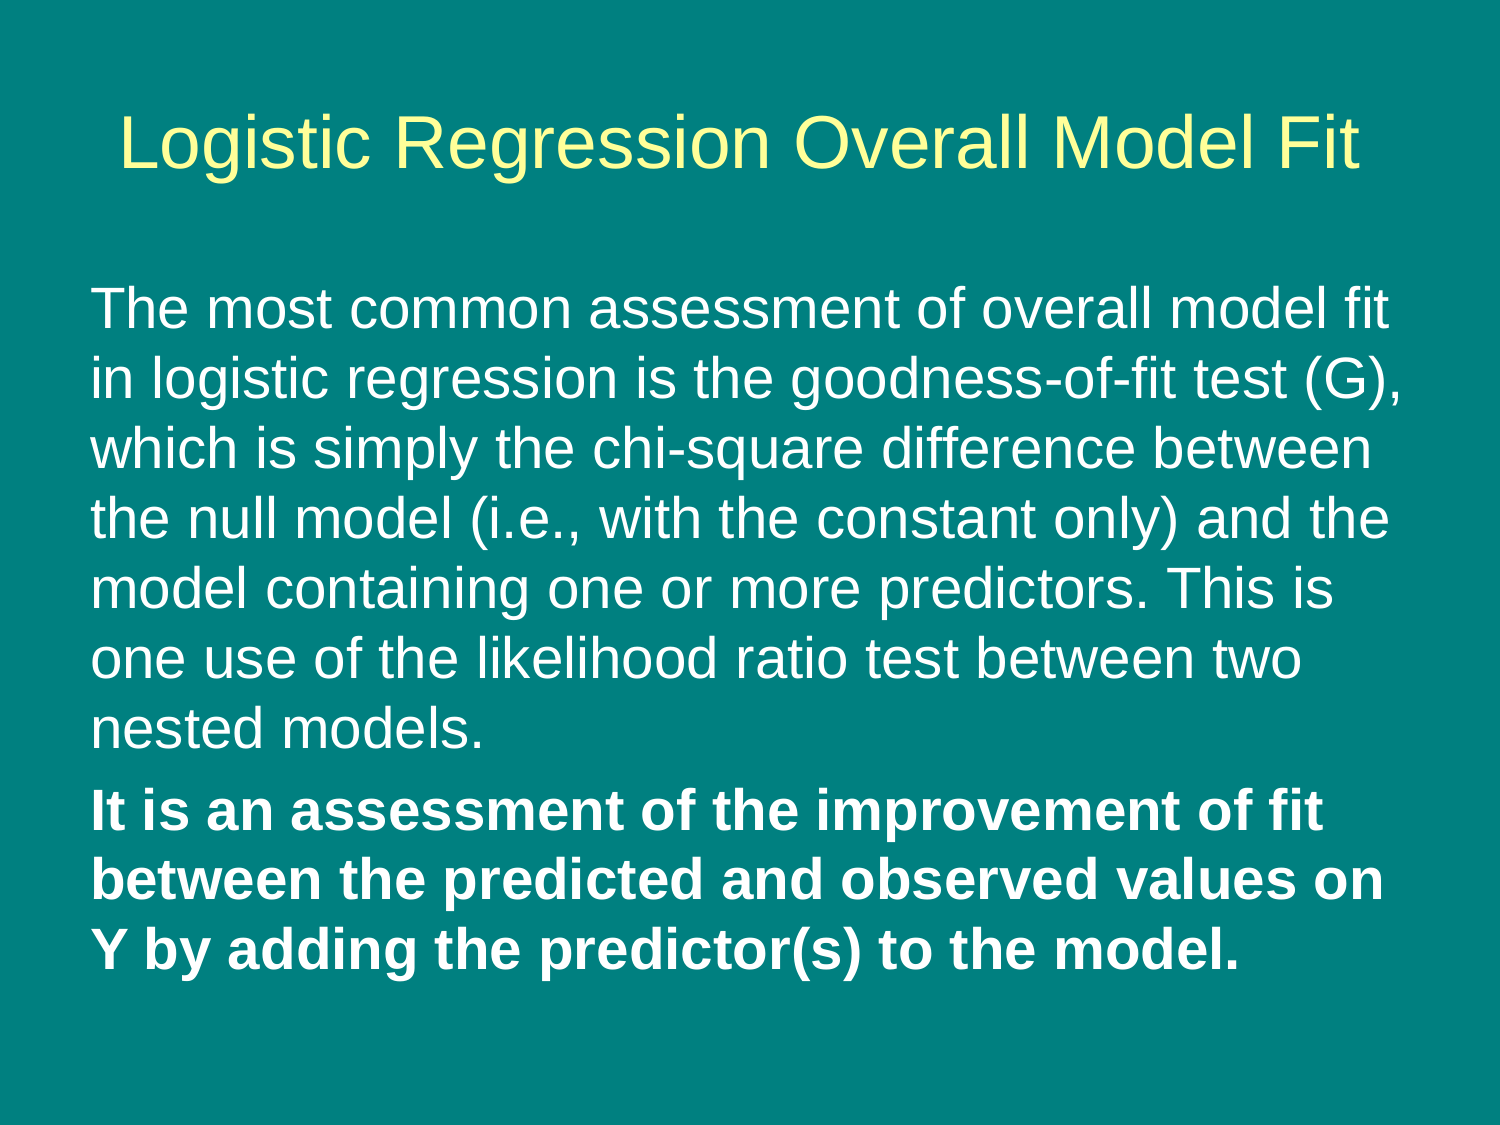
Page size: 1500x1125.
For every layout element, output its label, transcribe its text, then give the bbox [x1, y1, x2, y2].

title Logistic Regression Overall Model Fit [75, 45, 1425, 233]
list The most common assessment of overall model fit in logistic regression is the goodness-of-fit test (G), which is simply the chi-square difference between the null model (i.e., with the constant only) and the model containing one or more predictors. This is one use of the likelihood ratio test between two nested models. It is an assessment of the improvement of fit between the predicted and observed values on Y by adding the predictor(s) to the model. [75, 262, 1425, 1005]
